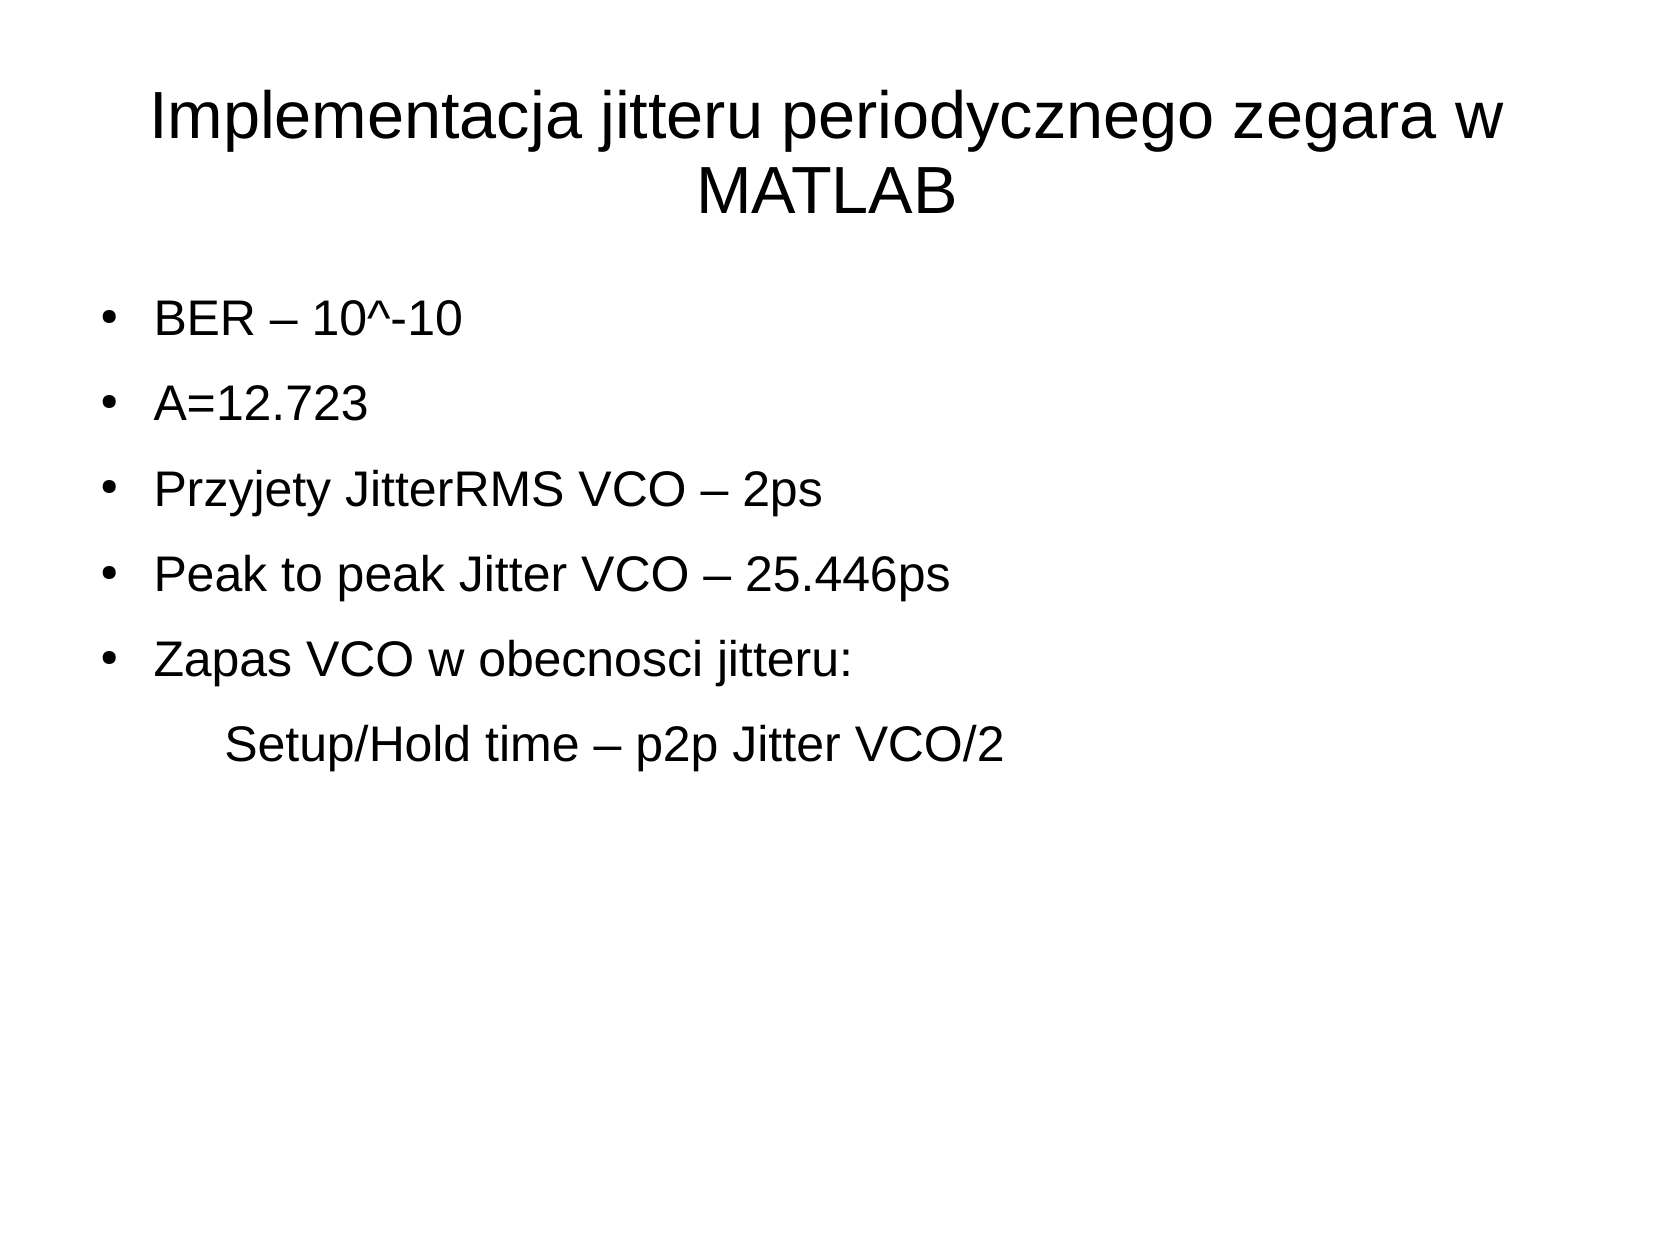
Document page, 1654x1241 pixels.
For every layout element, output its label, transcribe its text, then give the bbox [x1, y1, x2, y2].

title Implementacja jitteru periodycznego zegara w MATLAB [82, 49, 1571, 257]
list BER – 10^-10 A=12.723 Przyjety JitterRMS VCO – 2ps Peak to peak Jitter VCO – 25.446ps Zapas VCO w obecnosci jitteru: Setup/Hold time – p2p Jitter VCO/2 [82, 290, 1571, 1010]
